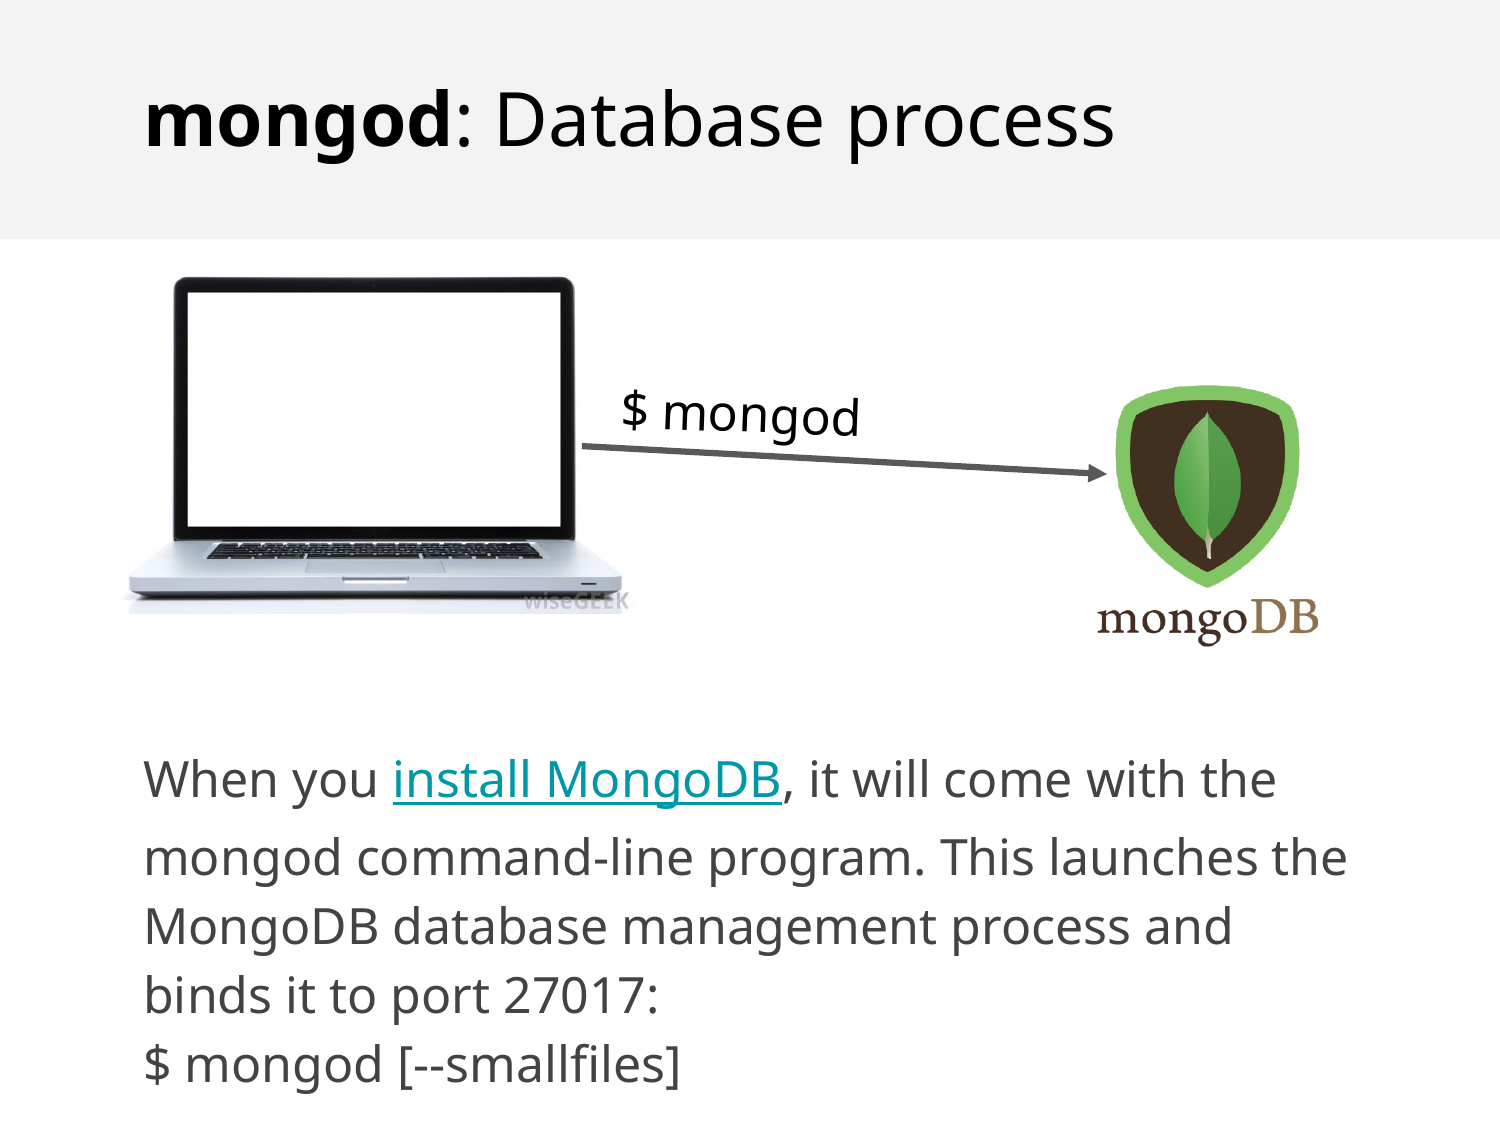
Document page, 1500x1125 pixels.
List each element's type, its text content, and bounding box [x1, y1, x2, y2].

title mongod: Database process [128, 56, 1372, 183]
list When you install MongoDB, it will come with the mongod command-line program. This launches the MongoDB database management process and binds it to port 27017: $ mongod [--smallfiles] [128, 722, 1372, 1026]
picture [1063, 347, 1352, 686]
text_box $ mongod [603, 362, 1042, 478]
picture [108, 269, 634, 614]
